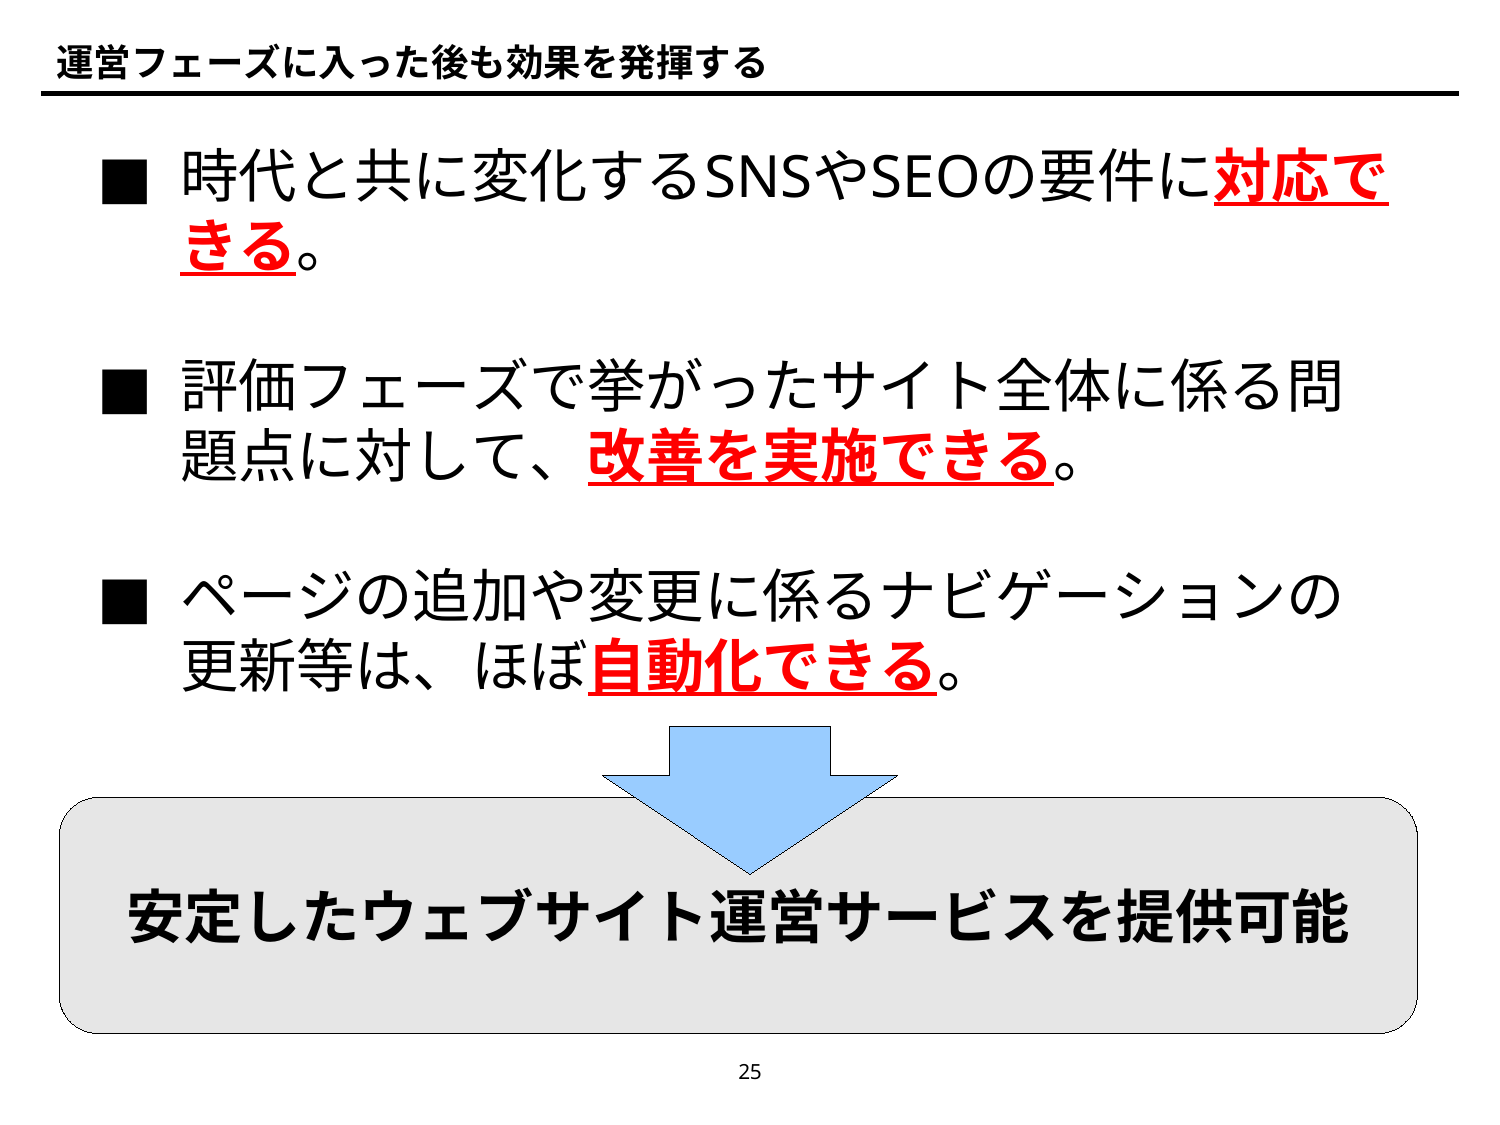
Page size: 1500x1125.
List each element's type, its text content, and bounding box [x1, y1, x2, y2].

title 運営フェーズに入った後も効果を発揮する [41, 33, 1459, 87]
text_box ■ ■ ■ [82, 131, 165, 800]
text_box 時代と共に変化するSNSやSEOの要件に対応できる。 評価フェーズで挙がったサイト全体に係る問題点に対して、改善を実施できる。 ページの追加や変更に係るナビゲーションの更新等は、ほぼ自動化できる。 [165, 131, 1415, 820]
text_box 安定したウェブサイト運営サービスを提供可能 [59, 797, 1418, 1034]
text_box [602, 726, 898, 875]
